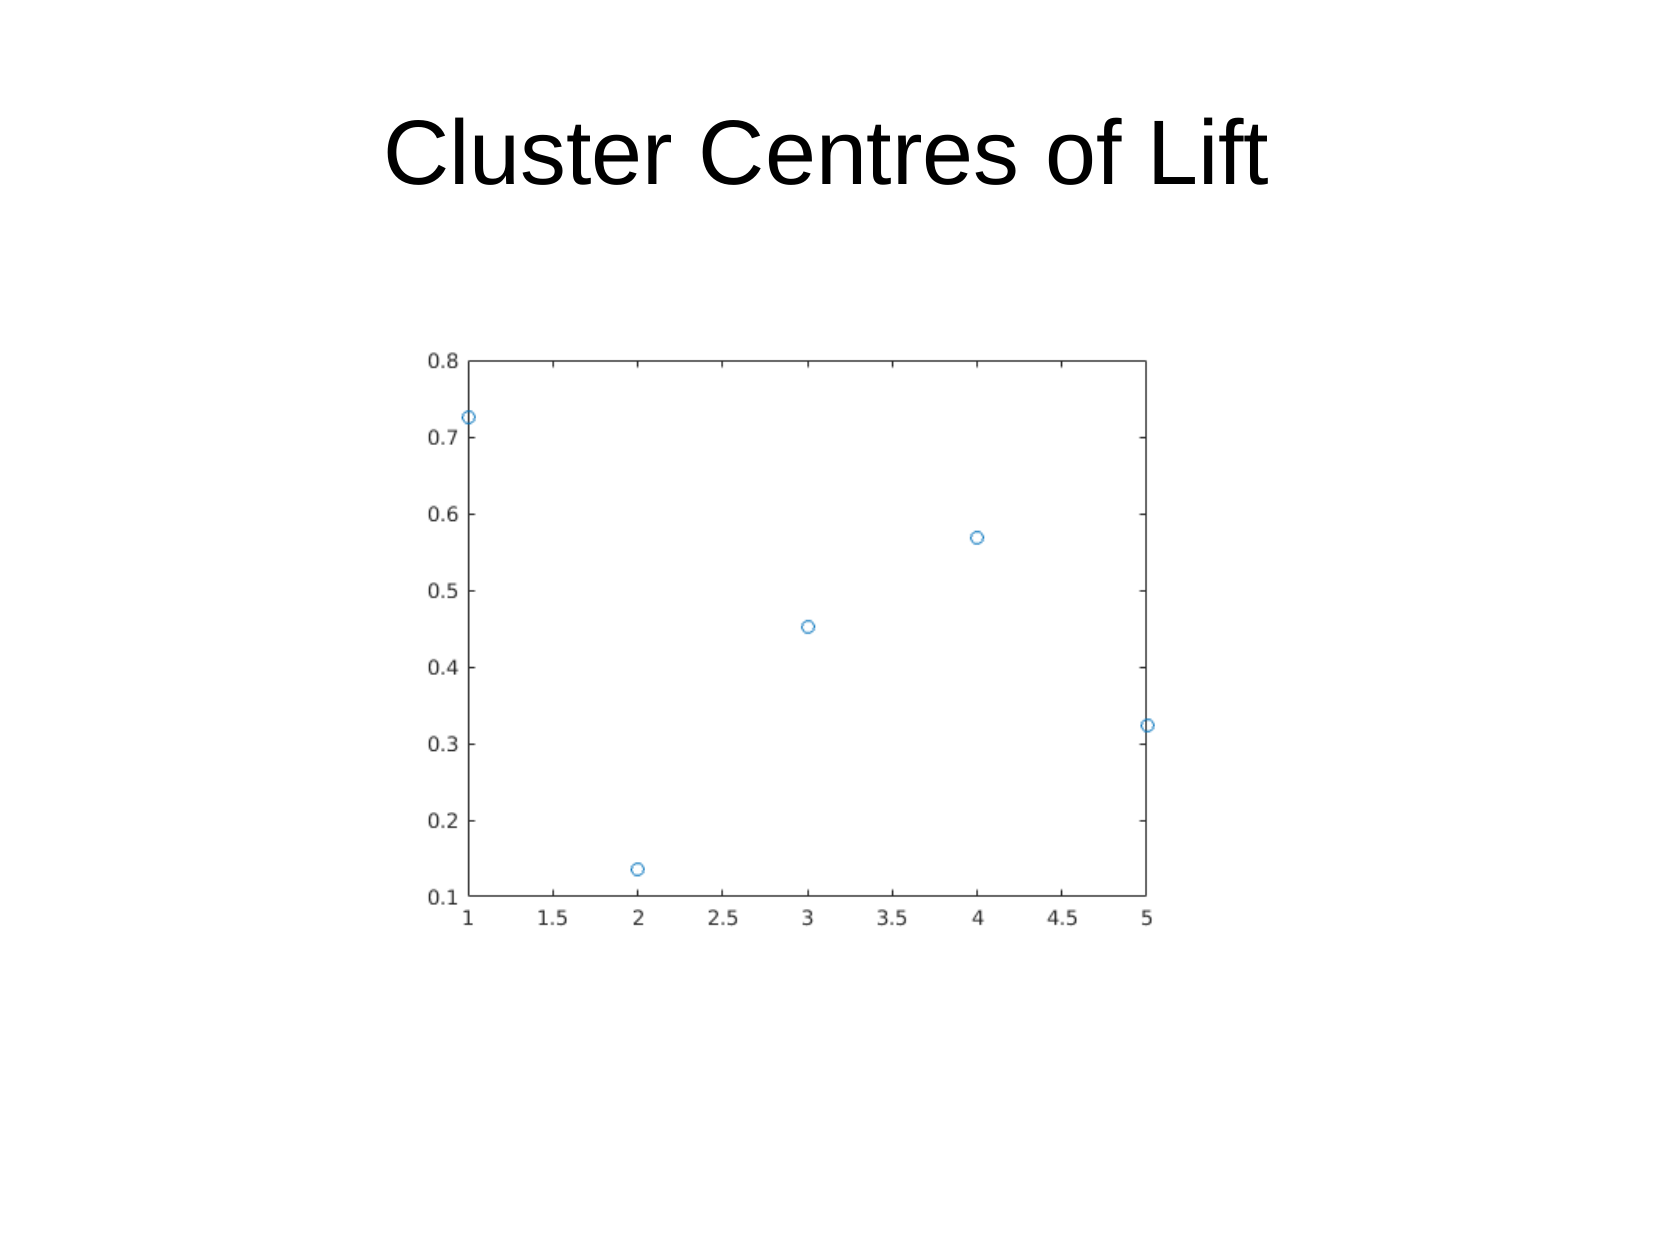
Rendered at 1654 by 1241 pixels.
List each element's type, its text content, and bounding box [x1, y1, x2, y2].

title Cluster Centres of Lift [82, 49, 1571, 257]
picture [354, 312, 1230, 969]
